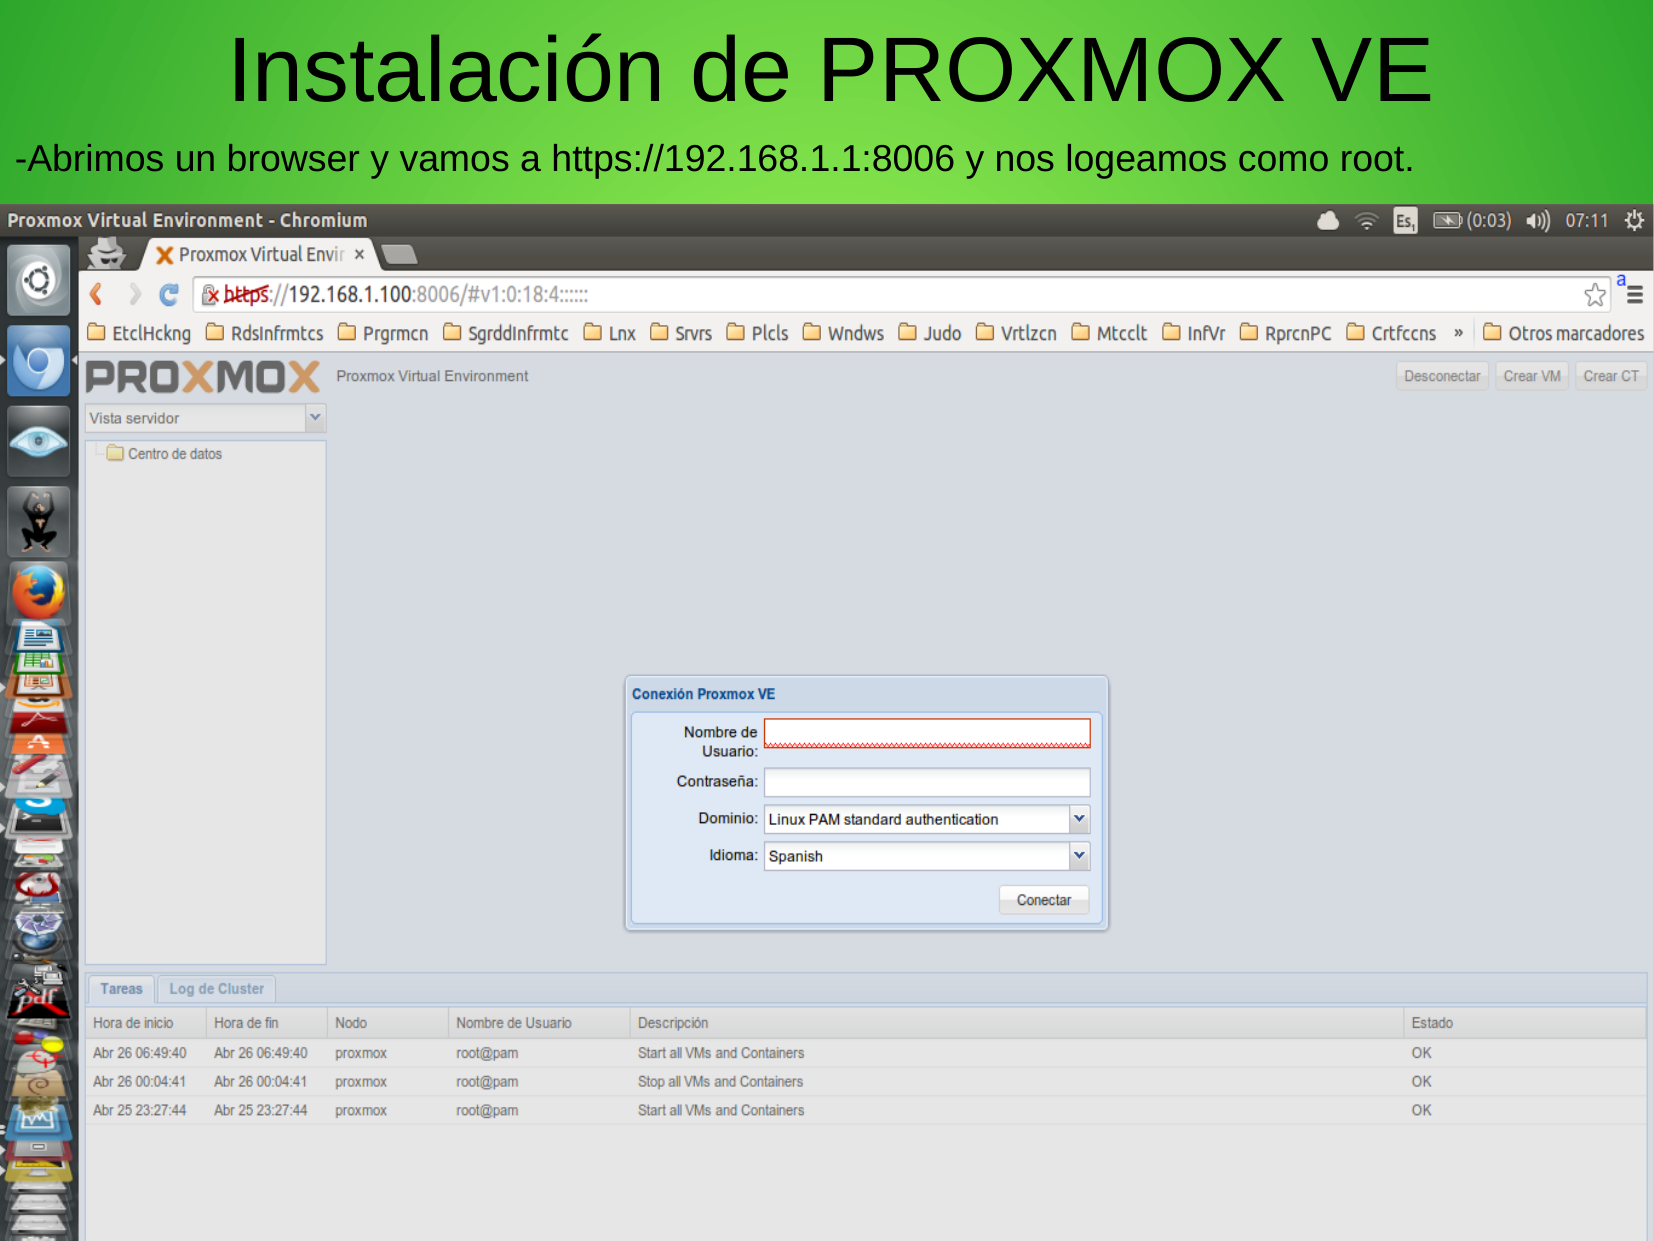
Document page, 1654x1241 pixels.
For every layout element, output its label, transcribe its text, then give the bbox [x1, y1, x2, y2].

text_box Instalación de PROXMOX VE [212, 11, 1452, 129]
picture [0, 0, 1654, 129]
text_box -Abrimos un browser y vamos a https://192.168.1.1:8006 y nos logeamos como root. [0, 129, 1654, 188]
picture [0, 188, 1654, 1241]
